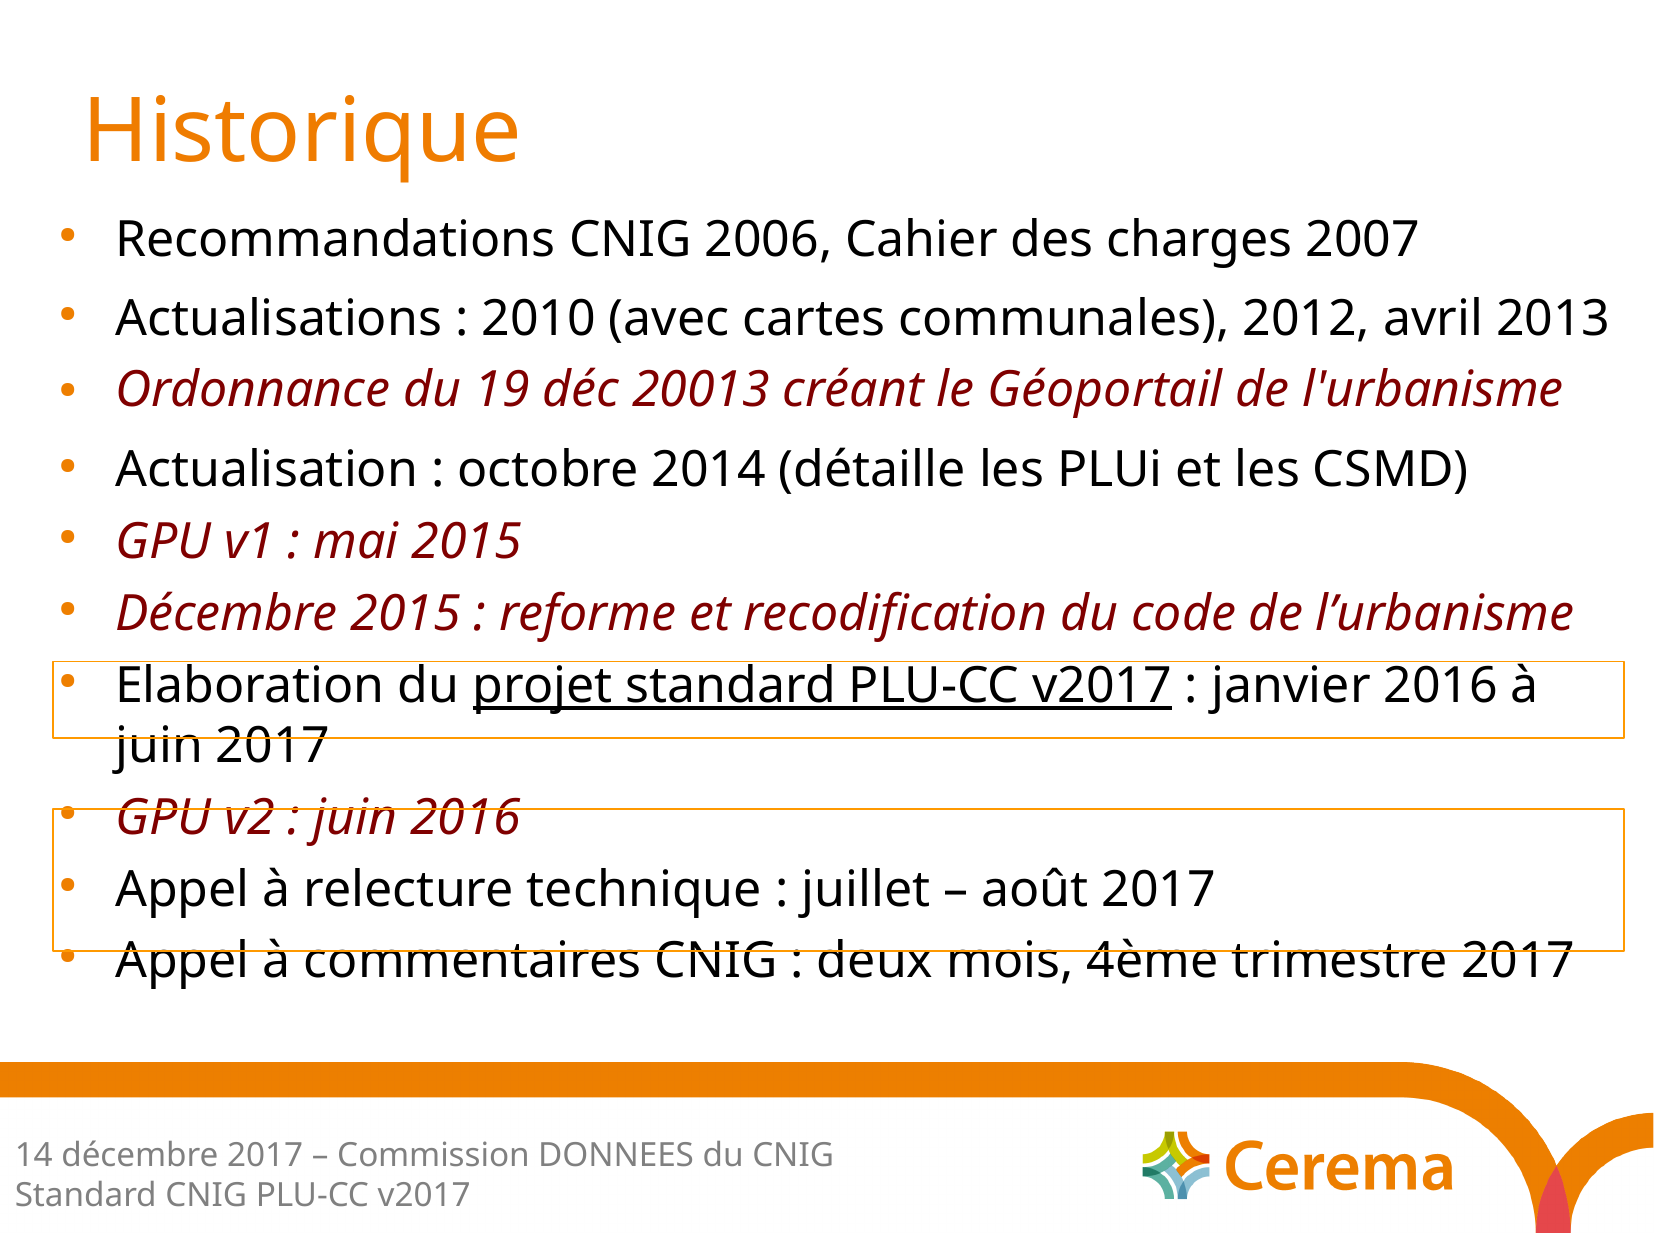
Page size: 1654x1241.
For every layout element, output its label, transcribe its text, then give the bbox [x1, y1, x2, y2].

list Recommandations CNIG 2006, Cahier des charges 2007 Actualisations : 2010 (avec cartes communales), 2012, avril 2013 Ordonnance du 19 déc 20013 créant le Géoportail de l'urbanisme Actualisation : octobre 2014 (détaille les PLUi et les CSMD) GPU v1 : mai 2015 Décembre 2015 : reforme et recodification du code de l’urbanisme Elaboration du projet standard PLU-CC v2017 : janvier 2016 à juin 2017 GPU v2 : juin 2016 Appel à relecture technique : juillet – août 2017 Appel à commentaires CNIG : deux mois, 4ème trimestre 2017 [59, 739, 1619, 808]
list Recommandations CNIG 2006, Cahier des charges 2007 Actualisations : 2010 (avec cartes communales), 2012, avril 2013 Ordonnance du 19 déc 20013 créant le Géoportail de l'urbanisme Actualisation : octobre 2014 (détaille les PLUi et les CSMD) GPU v1 : mai 2015 Décembre 2015 : reforme et recodification du code de l’urbanisme Elaboration du projet standard PLU-CC v2017 : janvier 2016 à juin 2017 GPU v2 : juin 2016 Appel à relecture technique : juillet – août 2017 Appel à commentaires CNIG : deux mois, 4ème trimestre 2017 [59, 810, 1619, 950]
list Recommandations CNIG 2006, Cahier des charges 2007 Actualisations : 2010 (avec cartes communales), 2012, avril 2013 Ordonnance du 19 déc 20013 créant le Géoportail de l'urbanisme Actualisation : octobre 2014 (détaille les PLUi et les CSMD) GPU v1 : mai 2015 Décembre 2015 : reforme et recodification du code de l’urbanisme Elaboration du projet standard PLU-CC v2017 : janvier 2016 à juin 2017 GPU v2 : juin 2016 Appel à relecture technique : juillet – août 2017 Appel à commentaires CNIG : deux mois, 4ème trimestre 2017 [59, 662, 1619, 737]
picture [0, 1062, 1654, 1233]
text_box 14 décembre 2017 – Commission DONNEES du CNIG Standard CNIG PLU-CC v2017 [0, 1125, 1182, 1222]
title Historique [82, 49, 1571, 202]
list Recommandations CNIG 2006, Cahier des charges 2007 Actualisations : 2010 (avec cartes communales), 2012, avril 2013 Ordonnance du 19 déc 20013 créant le Géoportail de l'urbanisme Actualisation : octobre 2014 (détaille les PLUi et les CSMD) GPU v1 : mai 2015 Décembre 2015 : reforme et recodification du code de l’urbanisme Elaboration du projet standard PLU-CC v2017 : janvier 2016 à juin 2017 GPU v2 : juin 2016 Appel à relecture technique : juillet – août 2017 Appel à commentaires CNIG : deux mois, 4ème trimestre 2017 [59, 952, 1619, 1098]
list Recommandations CNIG 2006, Cahier des charges 2007 Actualisations : 2010 (avec cartes communales), 2012, avril 2013 Ordonnance du 19 déc 20013 créant le Géoportail de l'urbanisme Actualisation : octobre 2014 (détaille les PLUi et les CSMD) GPU v1 : mai 2015 Décembre 2015 : reforme et recodification du code de l’urbanisme Elaboration du projet standard PLU-CC v2017 : janvier 2016 à juin 2017 GPU v2 : juin 2016 Appel à relecture technique : juillet – août 2017 Appel à commentaires CNIG : deux mois, 4ème trimestre 2017 [59, 206, 1619, 661]
